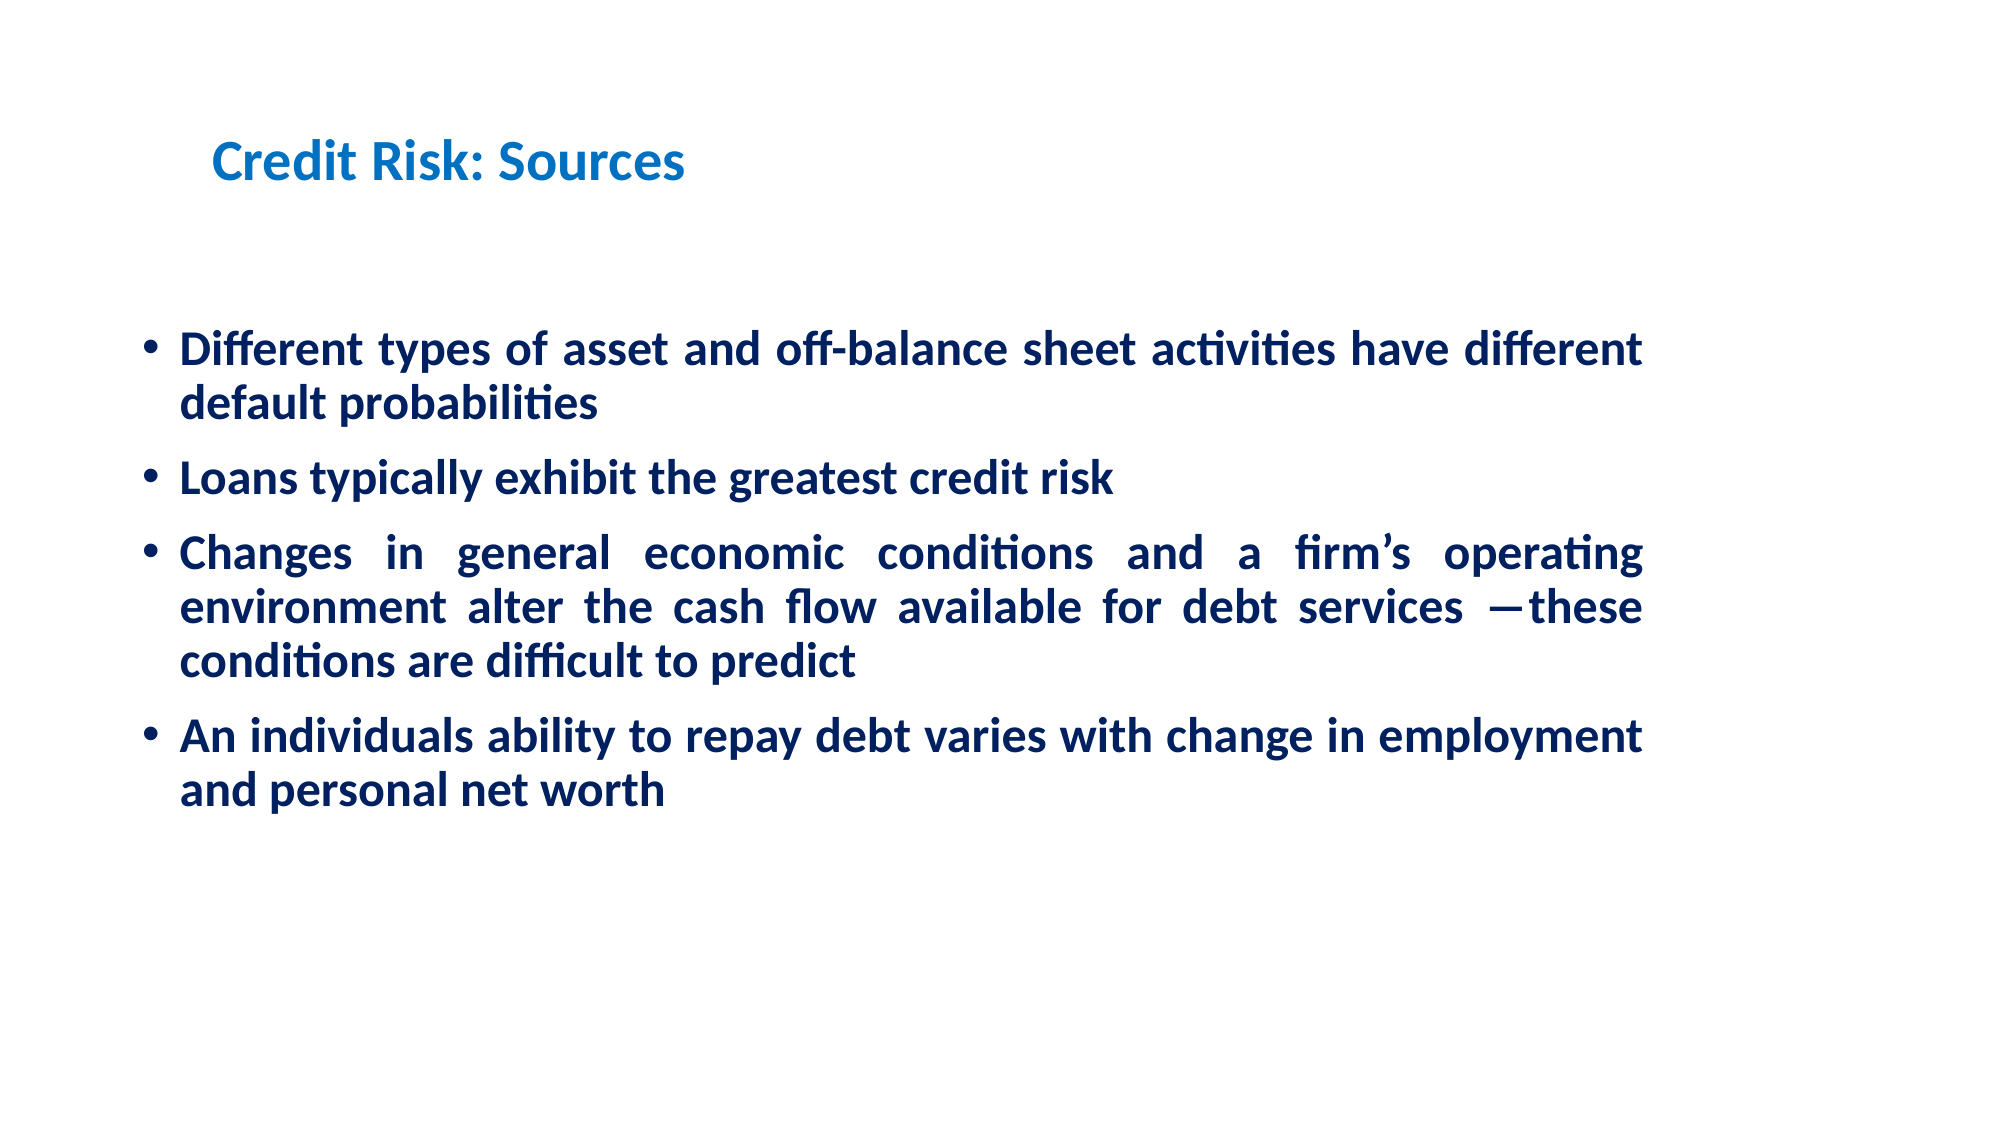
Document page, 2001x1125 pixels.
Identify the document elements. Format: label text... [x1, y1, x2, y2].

list Different types of asset and off-balance sheet activities have different default probabilities Loans typically exhibit the greatest credit risk Changes in general economic conditions and a firm’s operating environment alter the cash flow available for debt services ―these conditions are difficult to predict An individuals ability to repay debt varies with change in employment and personal net worth [127, 315, 1660, 910]
text_box Credit Risk: Sources [197, 114, 1724, 200]
